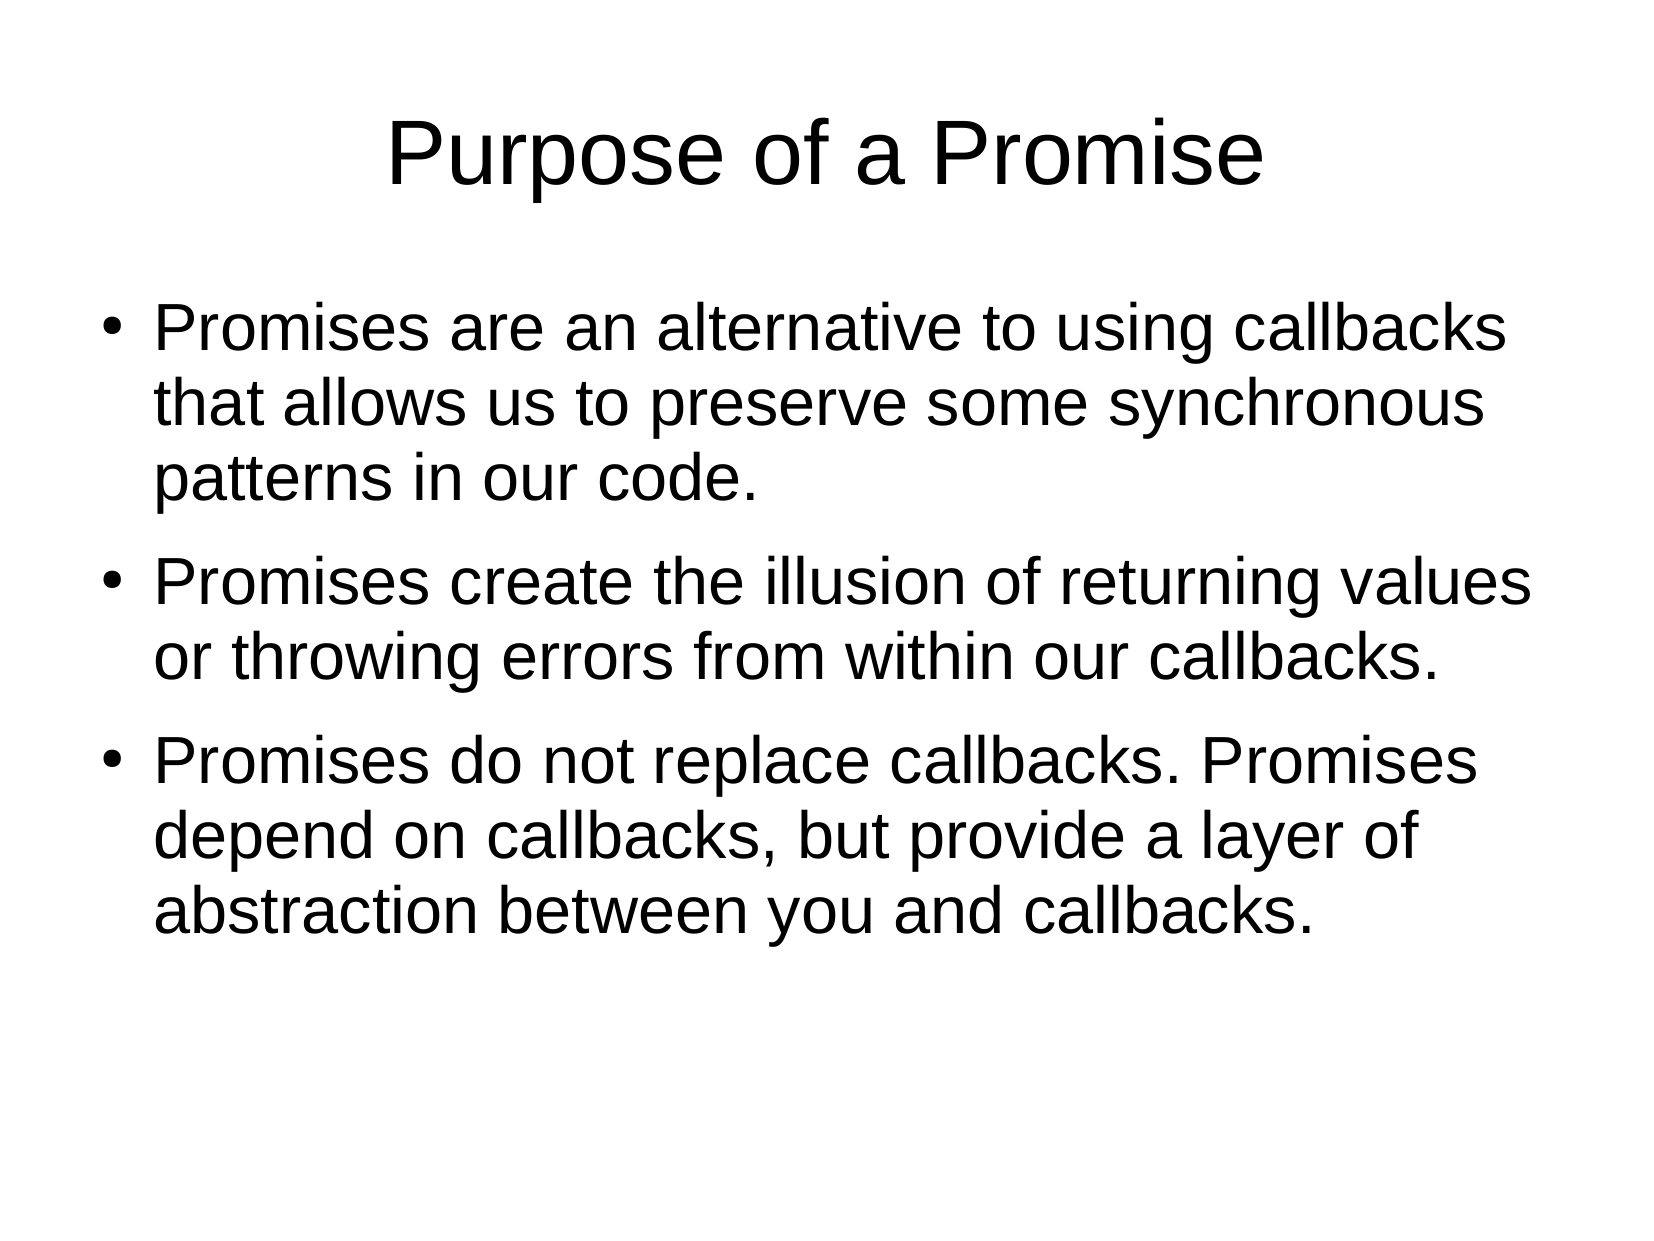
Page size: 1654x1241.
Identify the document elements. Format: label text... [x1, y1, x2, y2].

title Purpose of a Promise [82, 49, 1571, 257]
list Promises are an alternative to using callbacks that allows us to preserve some synchronous patterns in our code. Promises create the illusion of returning values or throwing errors from within our callbacks. Promises do not replace callbacks. Promises depend on callbacks, but provide a layer of abstraction between you and callbacks. [82, 290, 1571, 1010]
